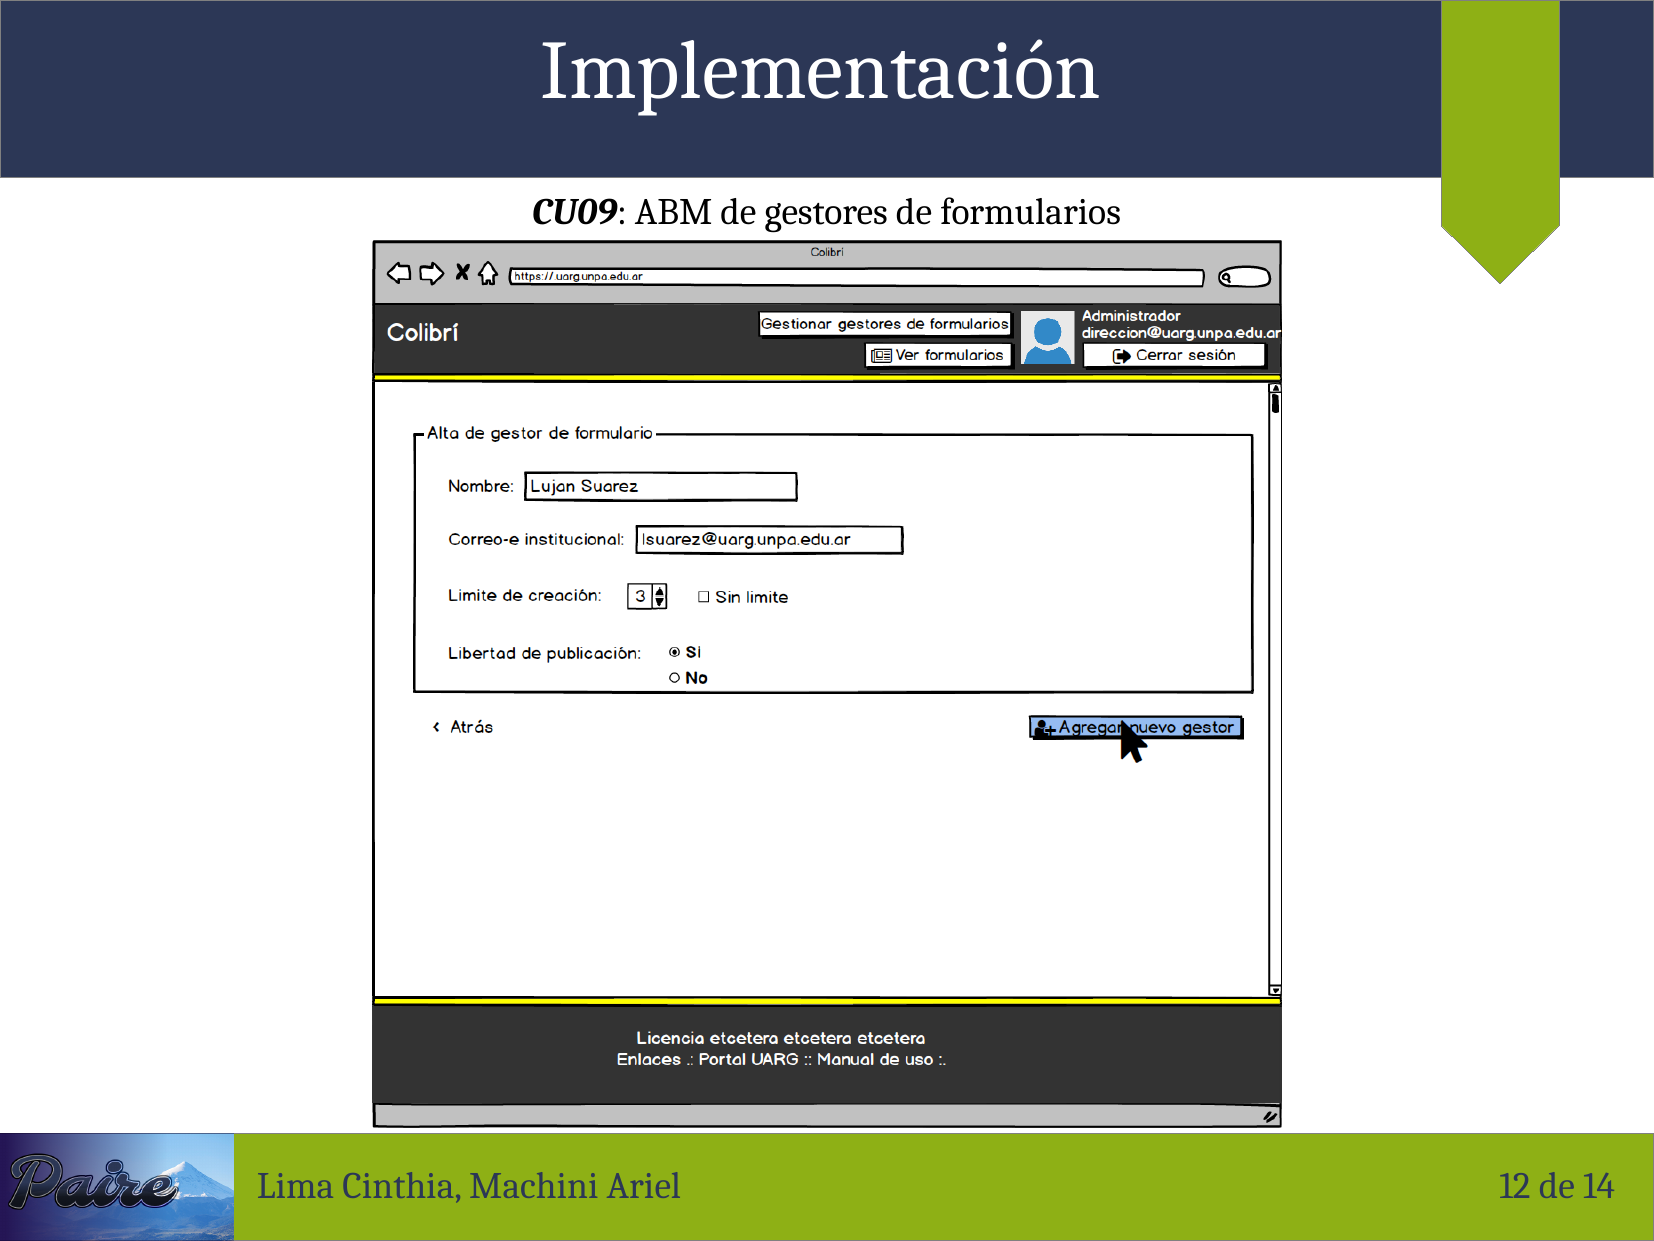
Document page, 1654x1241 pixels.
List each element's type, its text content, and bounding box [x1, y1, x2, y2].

text_box <number> de 14 [1476, 1157, 1654, 1241]
text_box Lima Cinthia, Machini Ariel [242, 1157, 715, 1217]
picture [372, 240, 1282, 1128]
text_box Implementación [342, 15, 1300, 130]
text_box CU09: ABM de gestores de formularios [17, 183, 1636, 305]
text_box [0, 0, 1654, 284]
text_box [234, 1133, 1654, 1241]
picture [0, 1133, 234, 1241]
